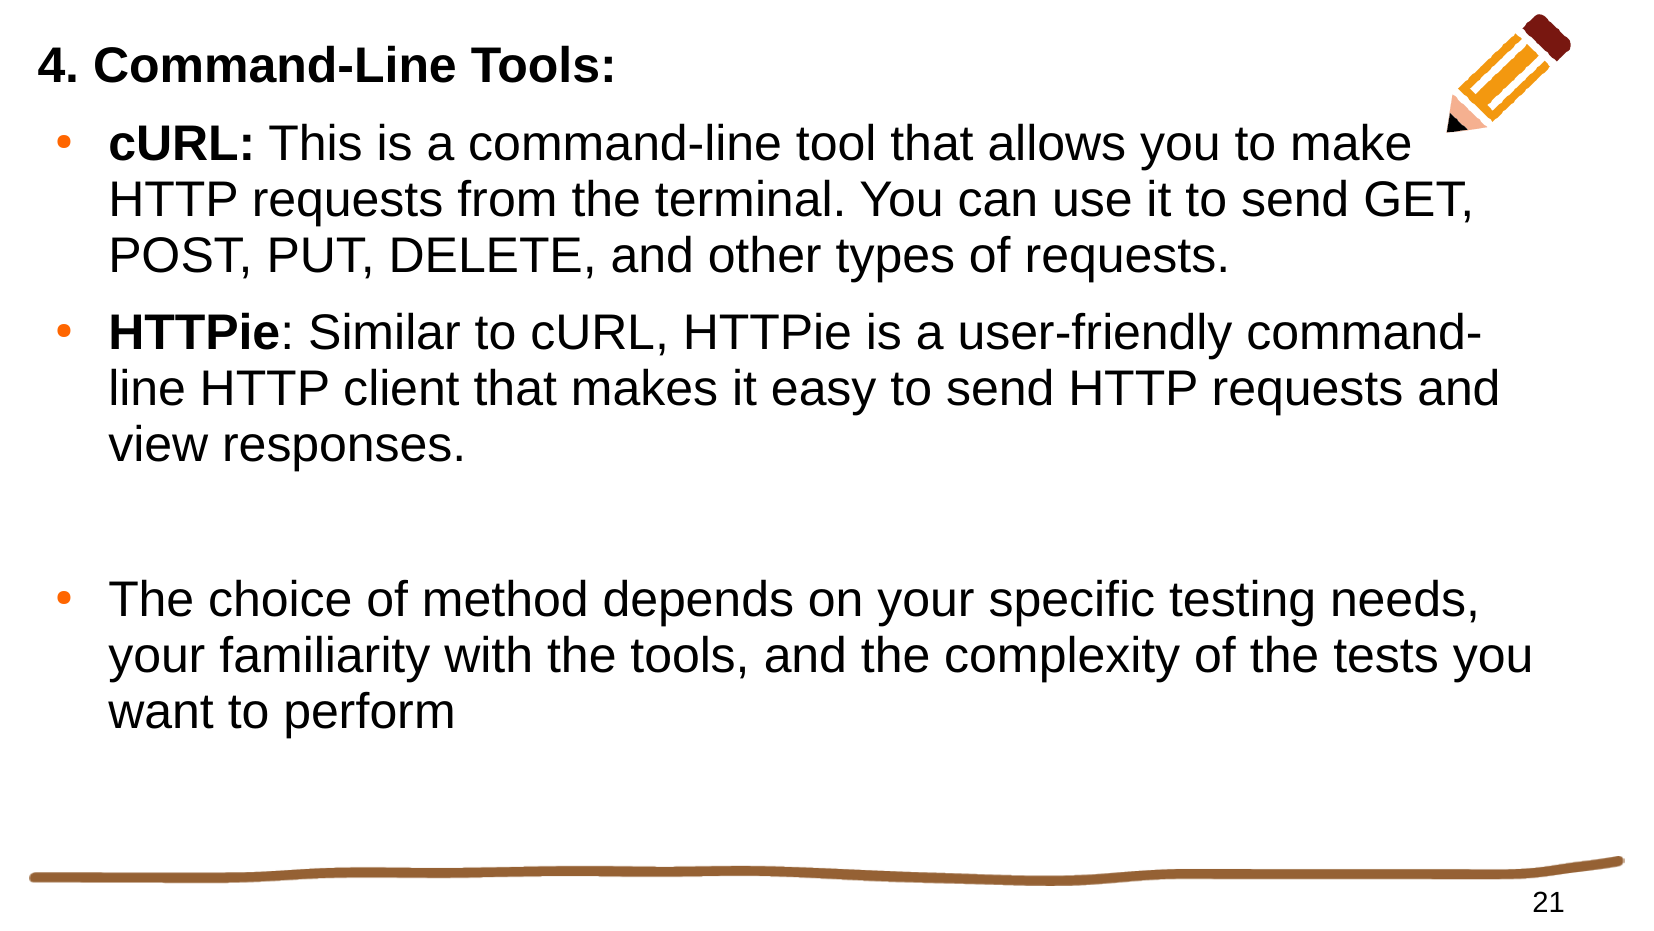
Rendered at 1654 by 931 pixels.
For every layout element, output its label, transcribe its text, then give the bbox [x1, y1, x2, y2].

list 4. Command-Line Tools: cURL: This is a command-line tool that allows you to make HTTP requests from the terminal. You can use it to send GET, POST, PUT, DELETE, and other types of requests. HTTPie: Similar to cURL, HTTPie is a user-friendly command-line HTTP client that makes it easy to send HTTP requests and view responses. The choice of method depends on your specific testing needs, your familiarity with the tools, and the complexity of the tests you want to perform [37, 37, 1538, 857]
picture [29, 856, 1625, 886]
picture [1446, 14, 1571, 133]
